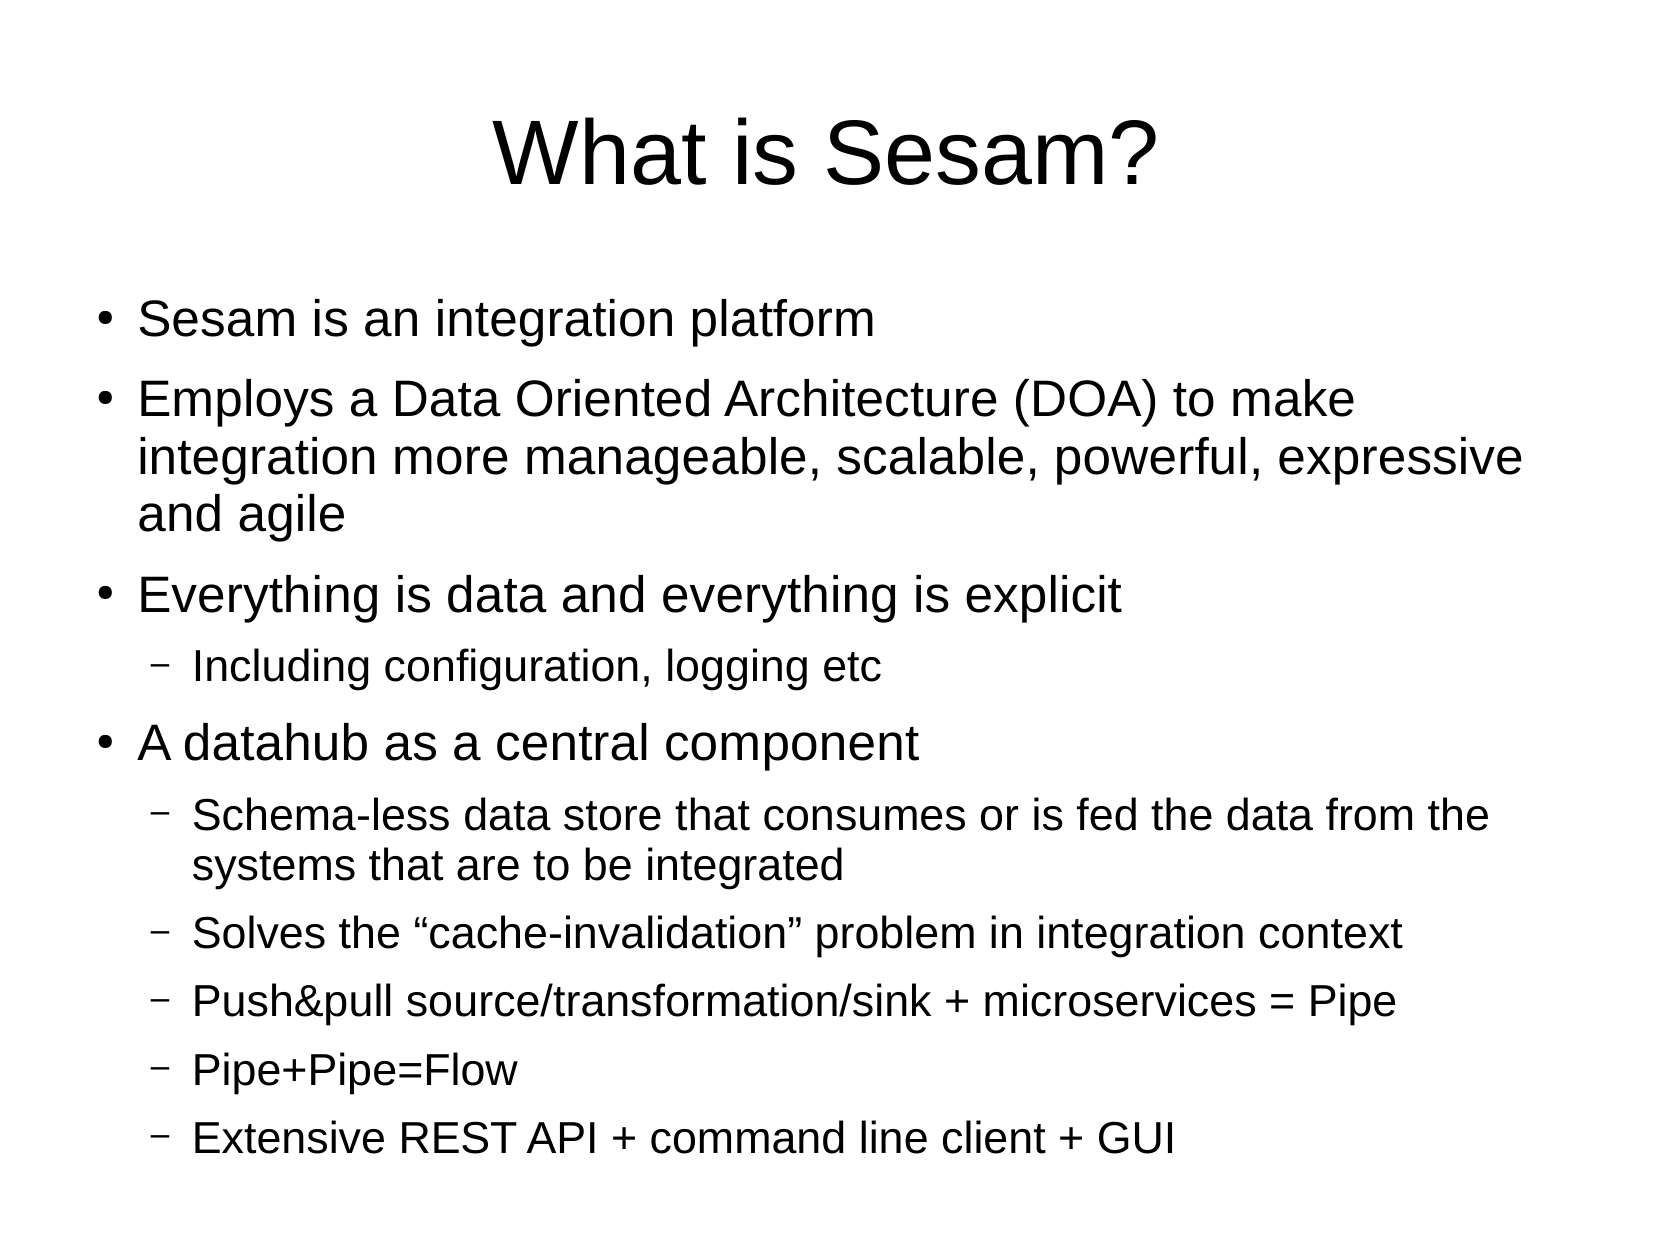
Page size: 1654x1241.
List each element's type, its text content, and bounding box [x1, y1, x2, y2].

list Sesam is an integration platform Employs a Data Oriented Architecture (DOA) to make integration more manageable, scalable, powerful, expressive and agile Everything is data and everything is explicit Including configuration, logging etc A datahub as a central component Schema-less data store that consumes or is fed the data from the systems that are to be integrated Solves the “cache-invalidation” problem in integration context Push&pull source/transformation/sink + microservices = Pipe Pipe+Pipe=Flow Extensive REST API + command line client + GUI [82, 290, 1571, 1171]
title What is Sesam? [82, 49, 1571, 257]
